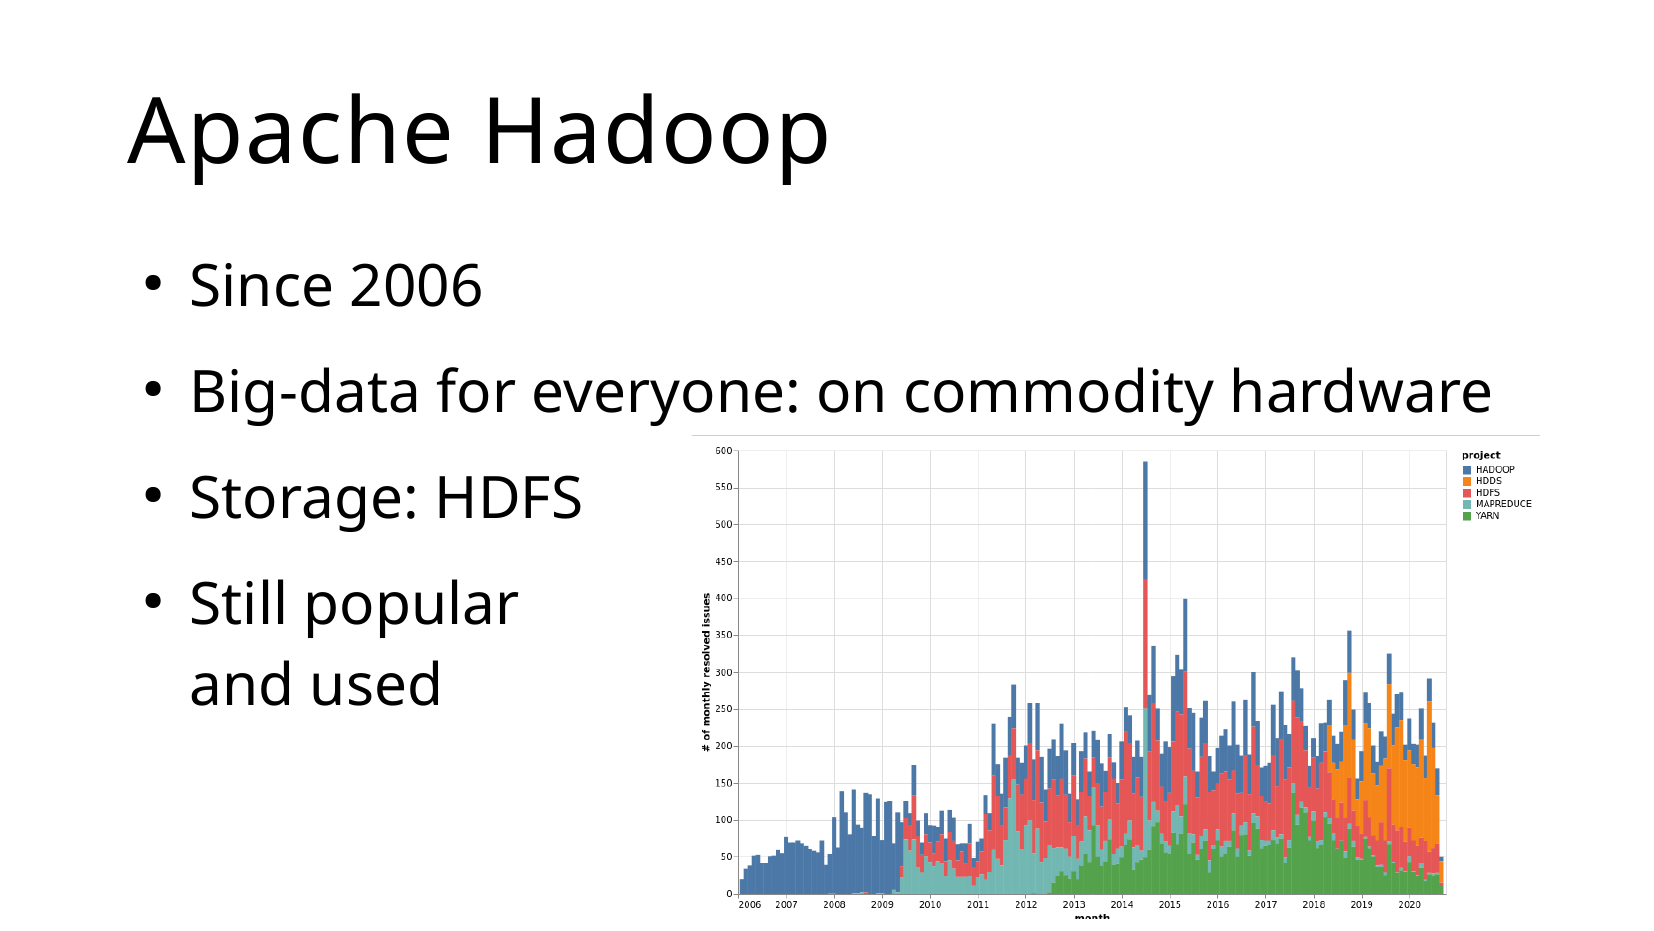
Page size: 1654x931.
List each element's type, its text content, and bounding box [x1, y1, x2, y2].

title Apache Hadoop [127, 69, 1654, 187]
list Since 2006 Big-data for everyone: on commodity hardware Storage: HDFS Still popular and used [127, 244, 1527, 784]
picture [686, 435, 1540, 919]
